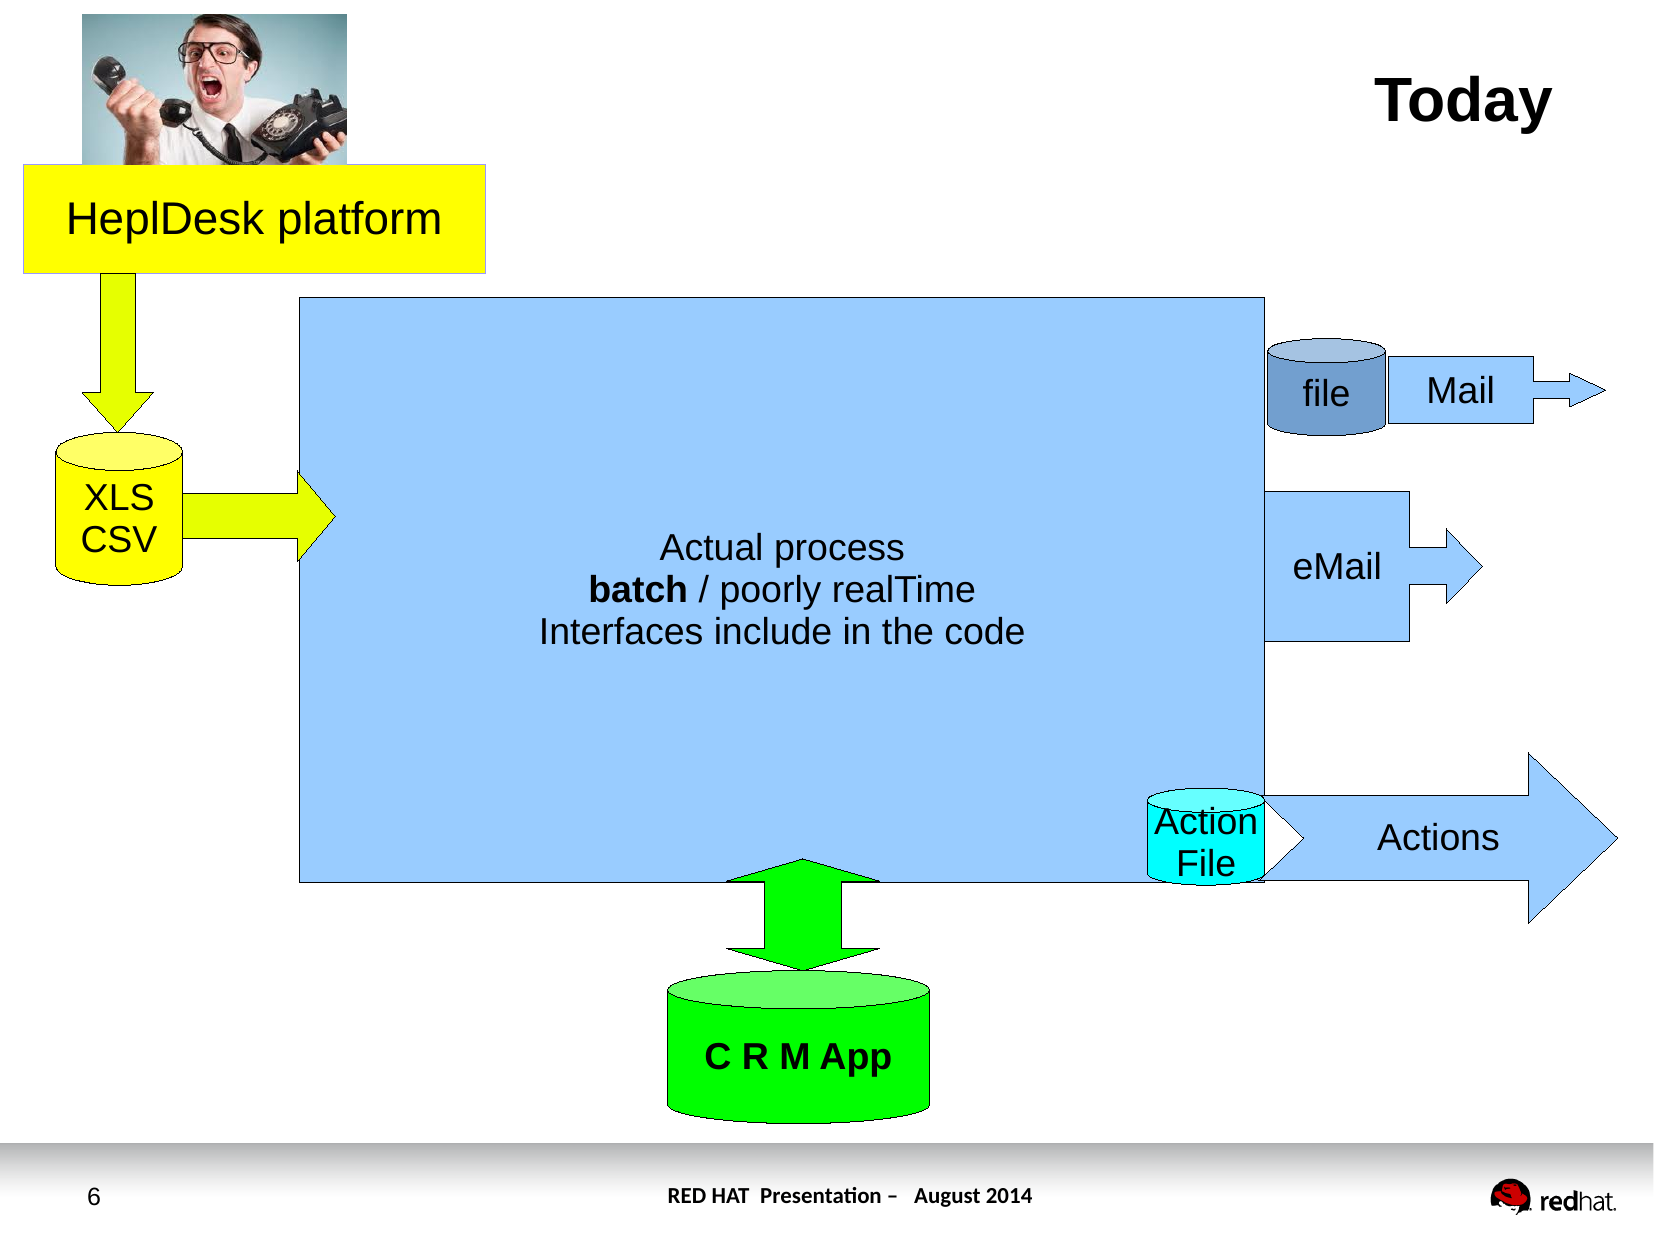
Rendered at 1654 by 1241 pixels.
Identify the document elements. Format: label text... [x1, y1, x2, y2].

text_box Actions [1258, 752, 1618, 924]
text_box [182, 470, 336, 562]
text_box eMail [1264, 491, 1483, 642]
picture [0, 1143, 1654, 1241]
text_box [726, 858, 880, 971]
picture [82, 14, 347, 165]
text_box [82, 273, 154, 433]
text_box XLS CSV [55, 452, 183, 586]
text_box C R M App [667, 991, 930, 1124]
text_box Actual process batch / poorly realTime Interfaces include in the code [299, 297, 1265, 883]
text_box HeplDesk platform [23, 164, 486, 274]
text_box Mail [1388, 356, 1606, 424]
text_box file [1267, 352, 1386, 436]
title Today [347, 49, 1571, 151]
text_box Action File [1147, 802, 1265, 886]
